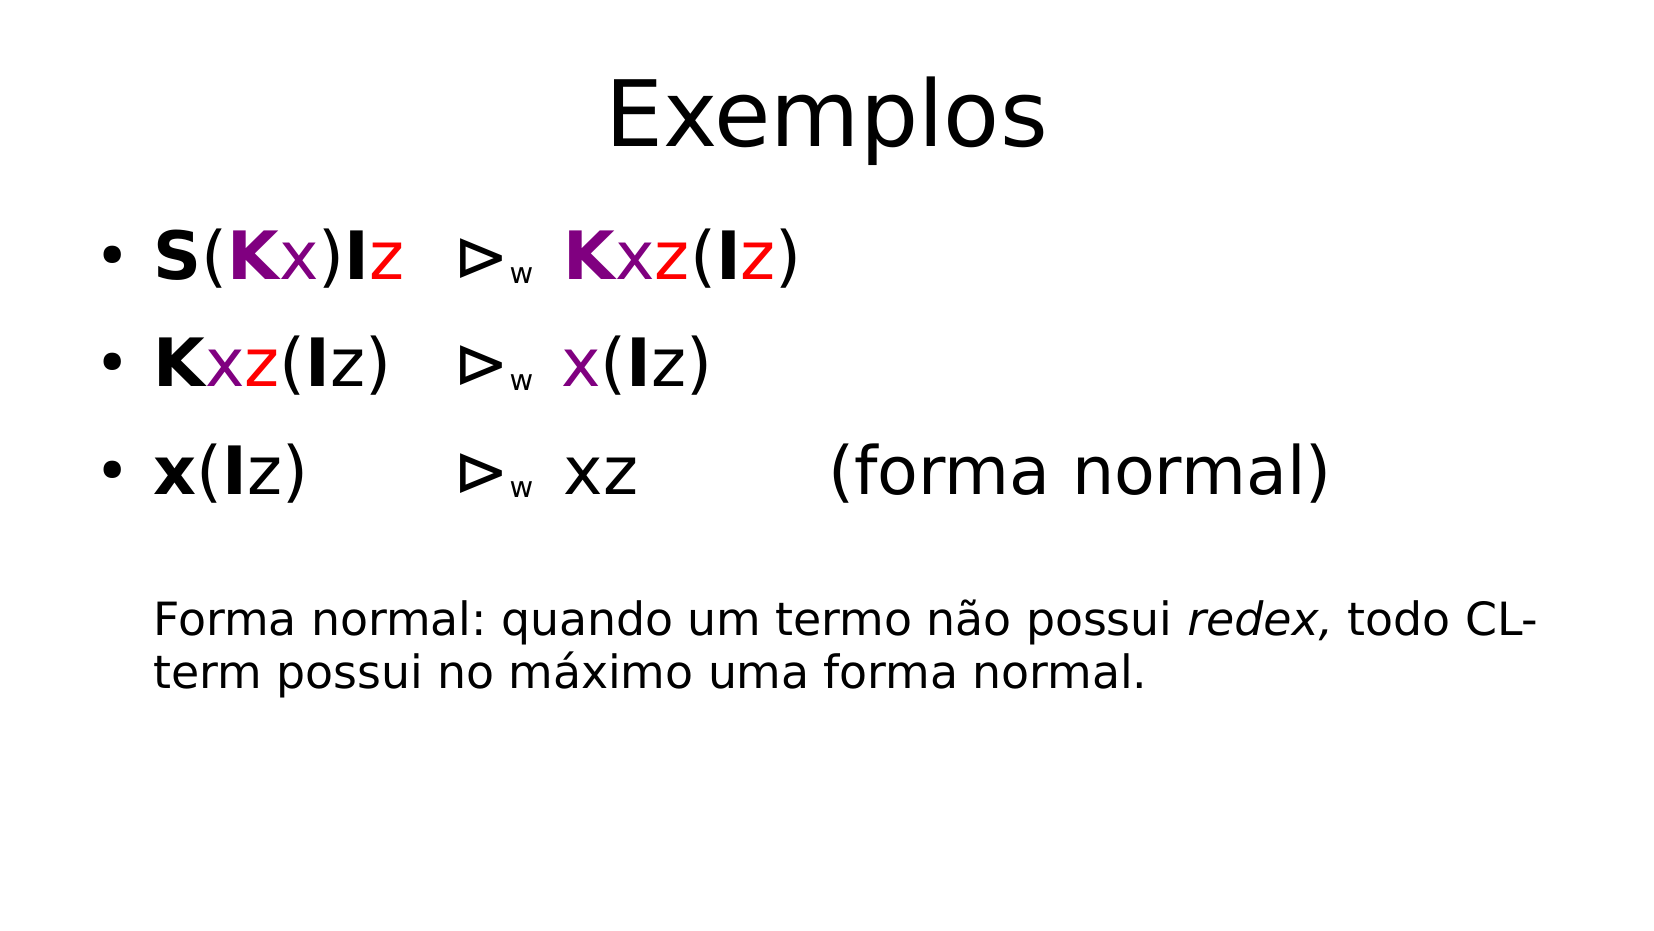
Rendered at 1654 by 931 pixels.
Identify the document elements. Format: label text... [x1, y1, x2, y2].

title Exemplos [82, 37, 1571, 193]
list S(Kx)Iz ⊳w Kxz(Iz) Kxz(Iz) ⊳w x(Iz) x(Iz) ⊳w xz (forma normal) Forma normal: quando um termo não possui redex, todo CL-term possui no máximo uma forma normal. [82, 217, 1571, 758]
